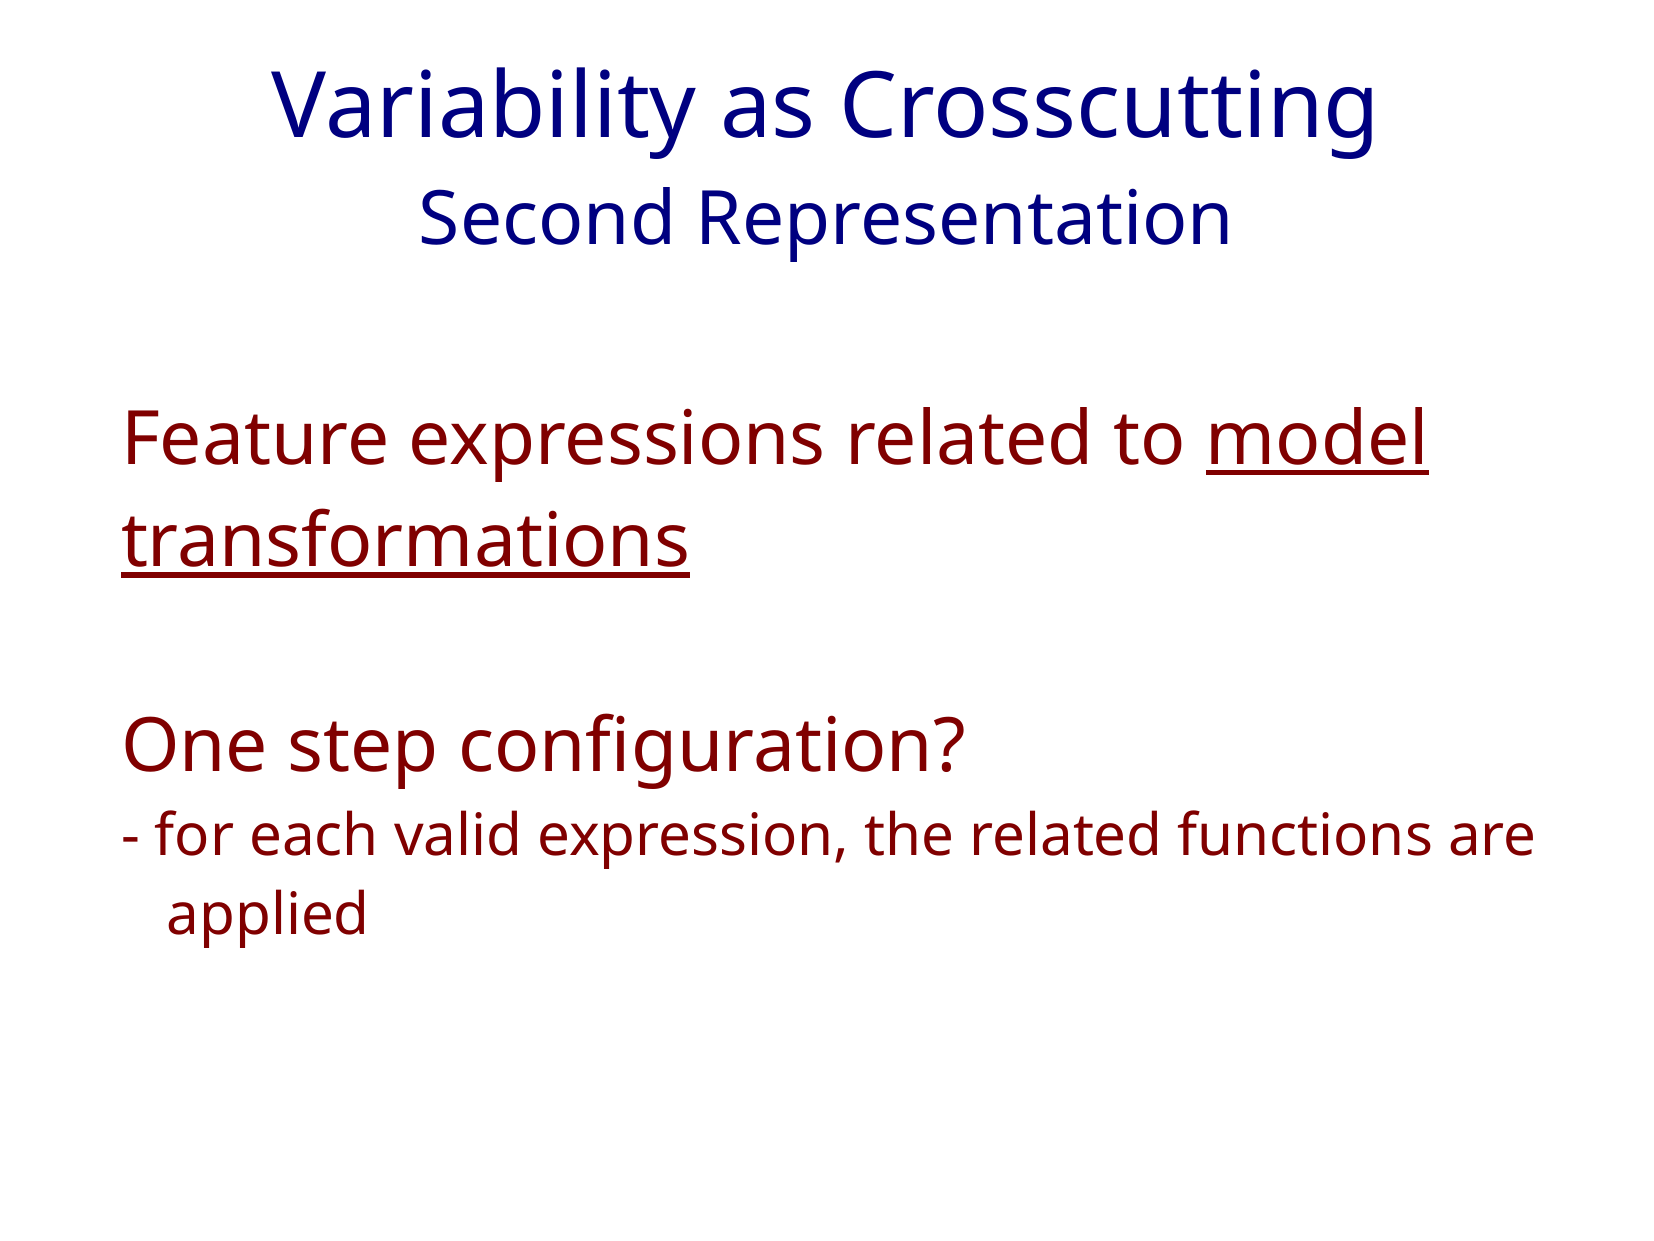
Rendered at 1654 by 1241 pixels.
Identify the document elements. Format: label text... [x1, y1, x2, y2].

text_box Feature expressions related to model transformations One step configuration? - for each valid expression, the related functions are applied [106, 376, 1601, 974]
title Variability as Crosscutting Second Representation [82, 36, 1571, 270]
